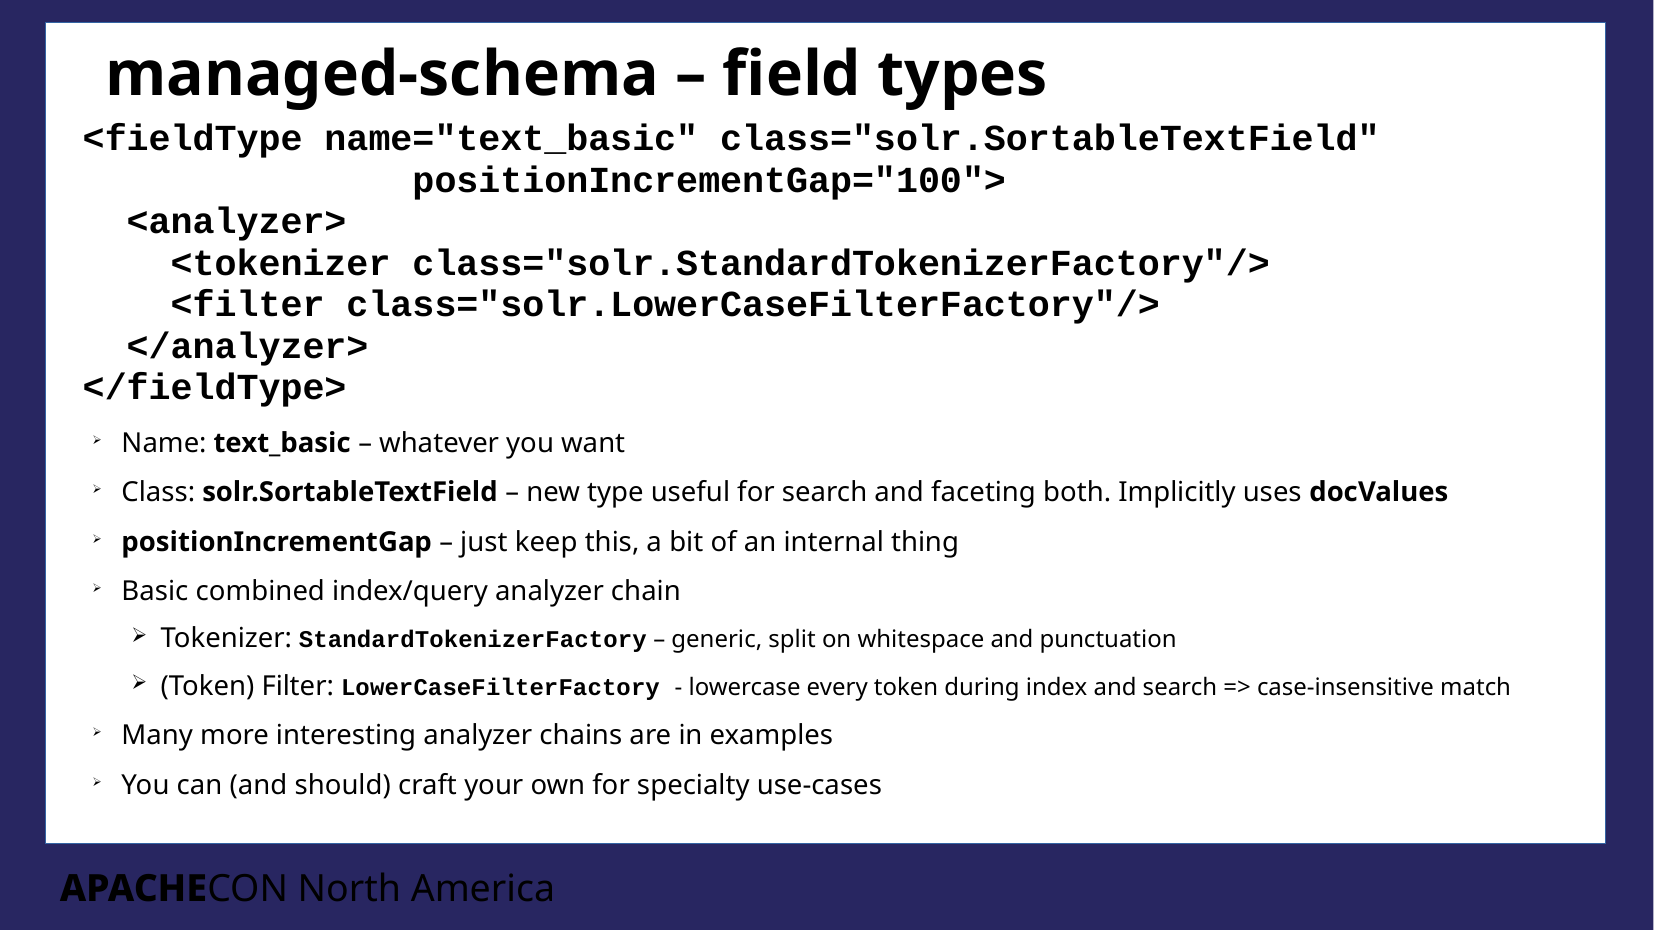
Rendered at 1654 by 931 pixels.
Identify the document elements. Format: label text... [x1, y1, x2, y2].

title managed-schema – field types [105, 32, 1546, 110]
list <fieldType name="text_basic" class="solr.SortableTextField" positionIncrementGap="100"> <analyzer> <tokenizer class="solr.StandardTokenizerFactory"/> <filter class="solr.LowerCaseFilterFactory"/> </analyzer> </fieldType> Name: text_basic – whatever you want Class: solr.SortableTextField – new type useful for search and faceting both. Implicitly uses docValues positionIncrementGap – just keep this, a bit of an internal thing Basic combined index/query analyzer chain Tokenizer: StandardTokenizerFactory – generic, split on whitespace and punctuation (Token) Filter: LowerCaseFilterFactory - lowercase every token during index and search => case-insensitive match Many more interesting analyzer chains are in examples You can (and should) craft your own for specialty use-cases [82, 120, 1571, 811]
